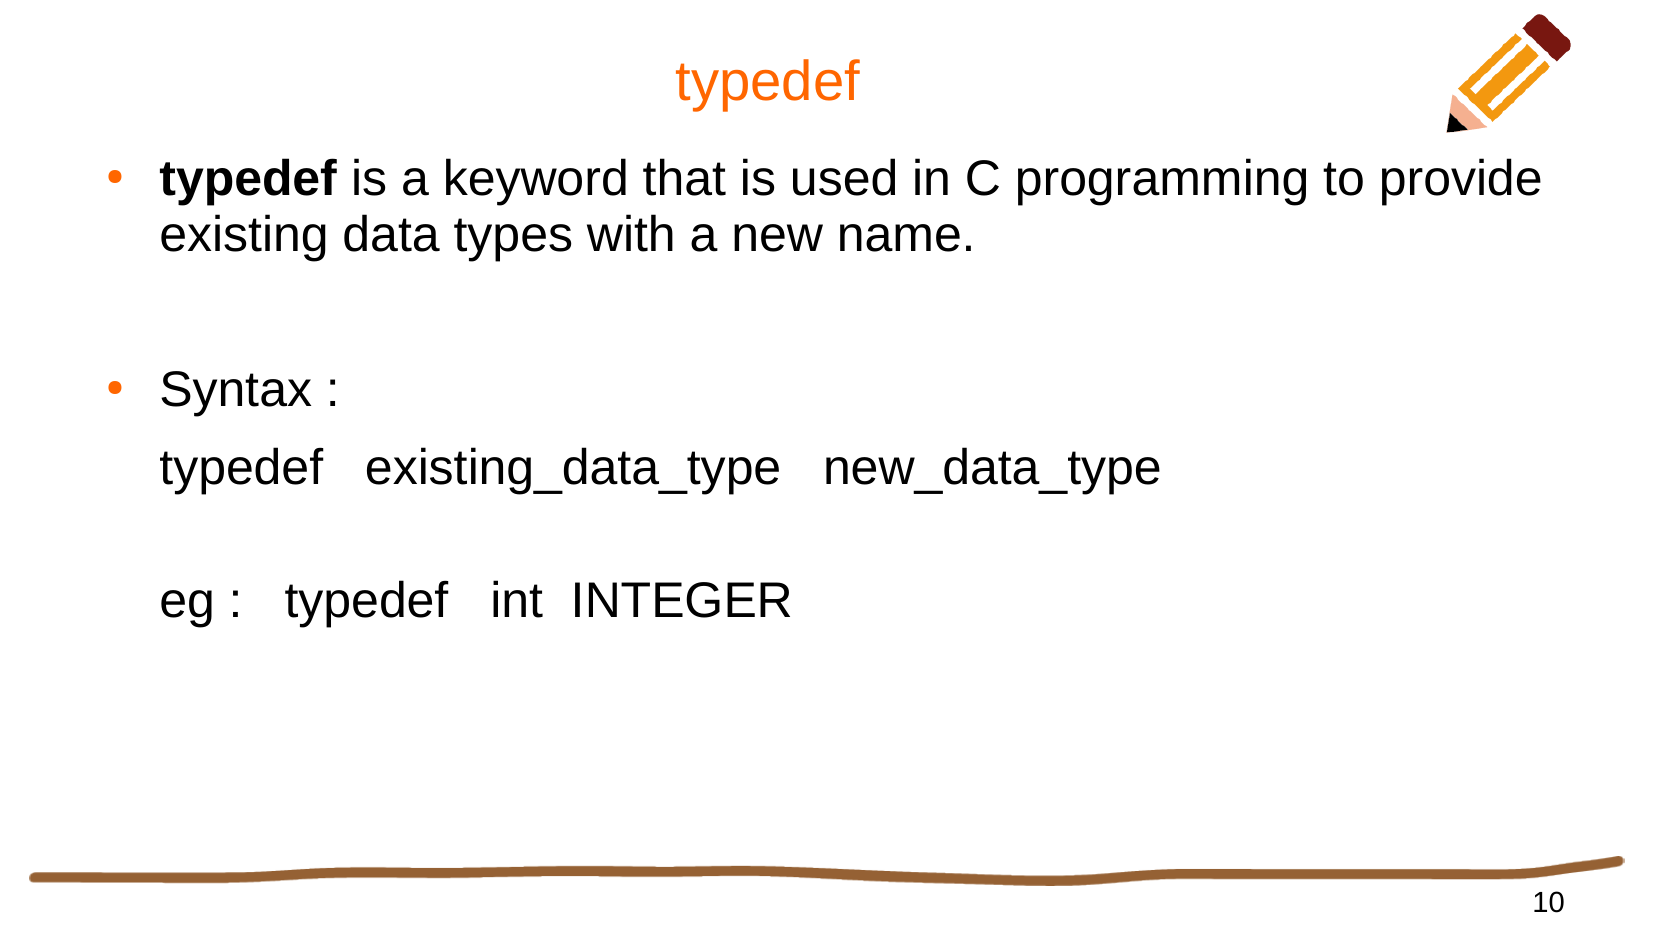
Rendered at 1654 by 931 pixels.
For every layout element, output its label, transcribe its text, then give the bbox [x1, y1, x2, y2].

picture [29, 856, 1625, 886]
picture [1446, 14, 1571, 133]
list typedef is a keyword that is used in C programming to provide existing data types with a new name. Syntax : typedef existing_data_type new_data_type eg : typedef int INTEGER [88, 150, 1576, 800]
title typedef [88, 29, 1447, 133]
